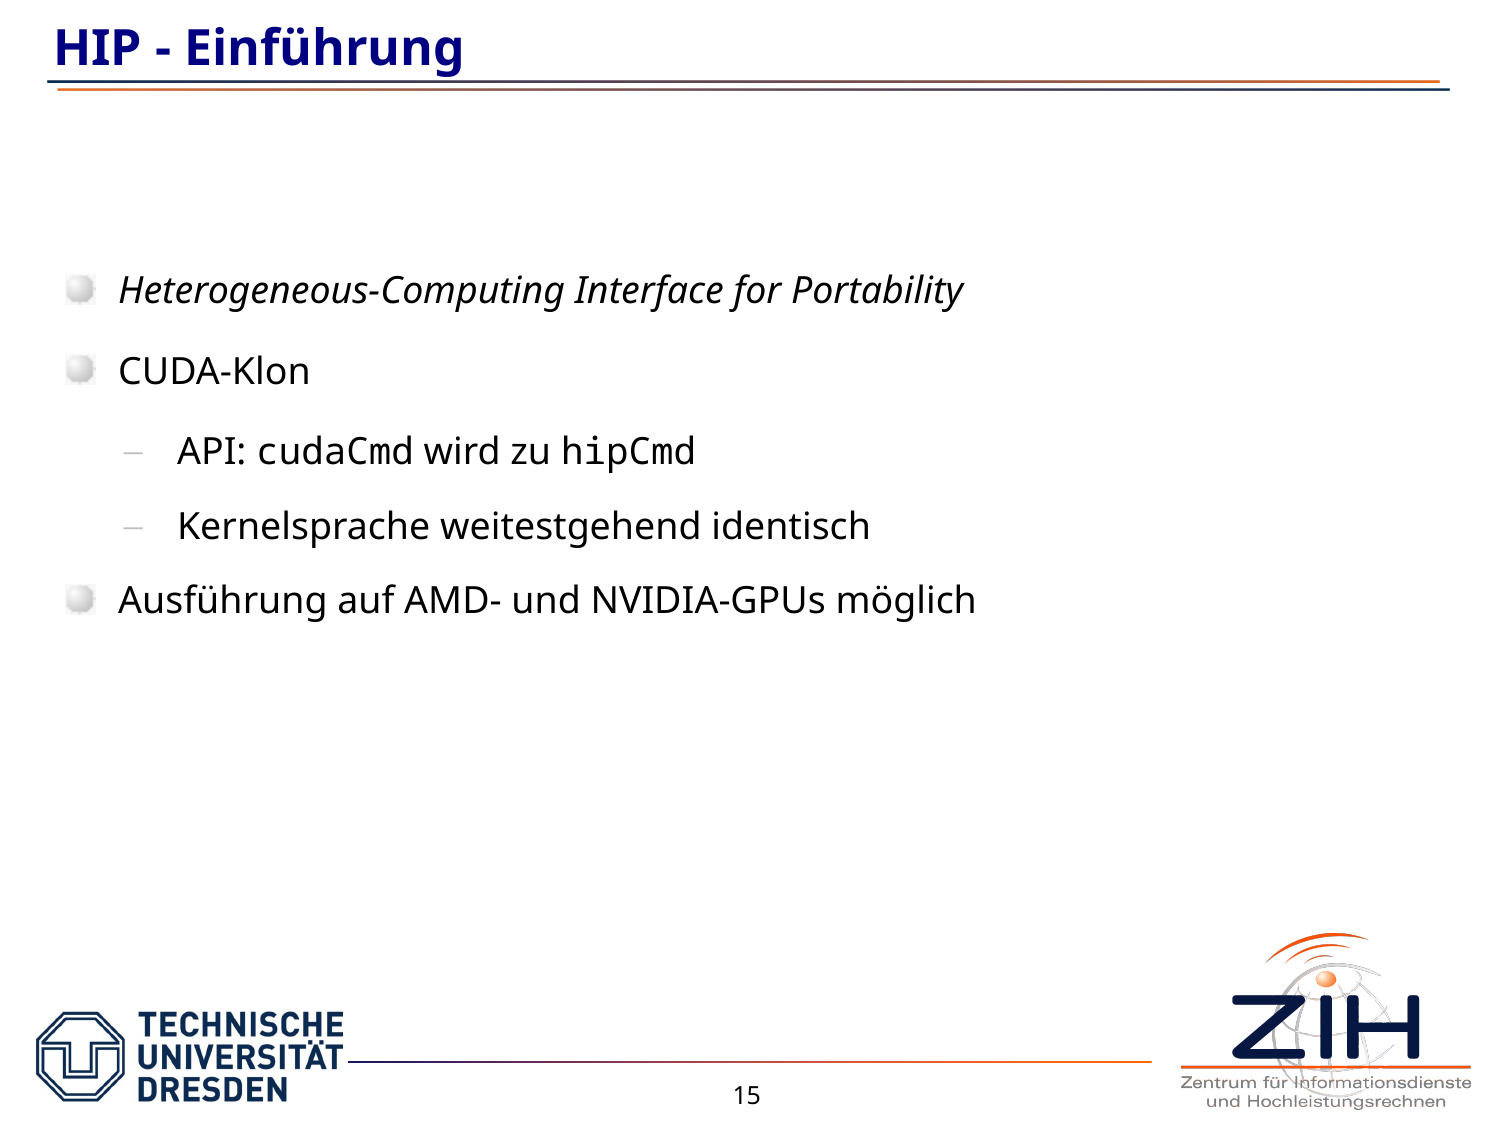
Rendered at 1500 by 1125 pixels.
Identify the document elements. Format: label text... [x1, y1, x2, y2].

picture [1181, 933, 1471, 1110]
title HIP - Einführung [53, 12, 1453, 81]
picture [47, 80, 1450, 91]
picture [35, 1011, 343, 1102]
list Heterogeneous-Computing Interface for Portability CUDA-Klon API: cudaCmd wird zu hipCmd Kernelsprache weitestgehend identisch Ausführung auf AMD- und NVIDIA-GPUs möglich [29, 118, 1418, 771]
